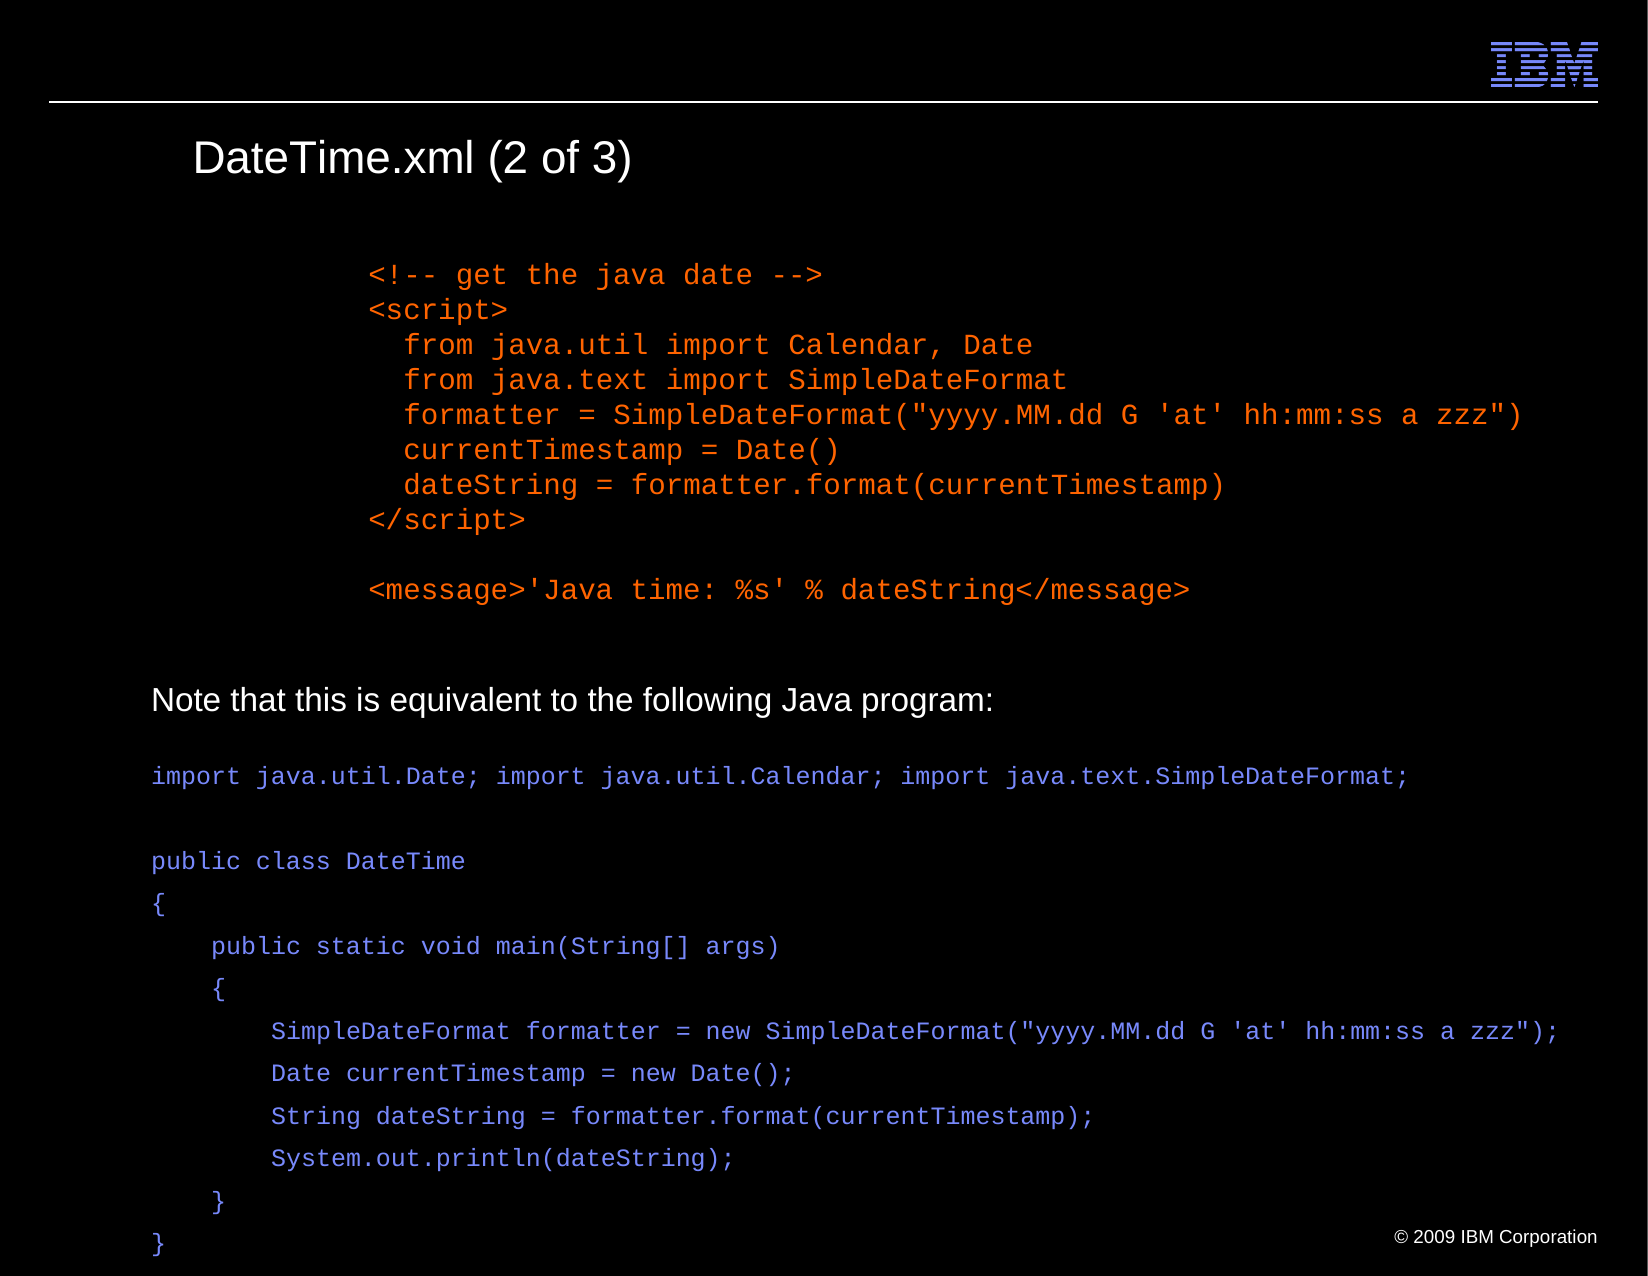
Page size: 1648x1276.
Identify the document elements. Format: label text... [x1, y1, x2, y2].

picture [1491, 42, 1598, 87]
text_box <!-- get the java date --> <script> from java.util import Calendar, Date from java.text import SimpleDateFormat formatter = SimpleDateFormat("yyyy.MM.dd G 'at' hh:mm:ss a zzz") currentTimestamp = Date() dateString = formatter.format(currentTimestamp) </script> <message>'Java time: %s' % dateString</message> [248, 212, 1648, 675]
text_box Note that this is equivalent to the following Java program: import java.util.Date; import java.util.Calendar; import java.text.SimpleDateFormat; public class DateTime { public static void main(String[] args) { SimpleDateFormat formatter = new SimpleDateFormat("yyyy.MM.dd G 'at' hh:mm:ss a zzz"); Date currentTimestamp = new Date(); String dateString = formatter.format(currentTimestamp); System.out.println(dateString); } } [136, 675, 1648, 1276]
title DateTime.xml (2 of 3) [175, 125, 1648, 219]
